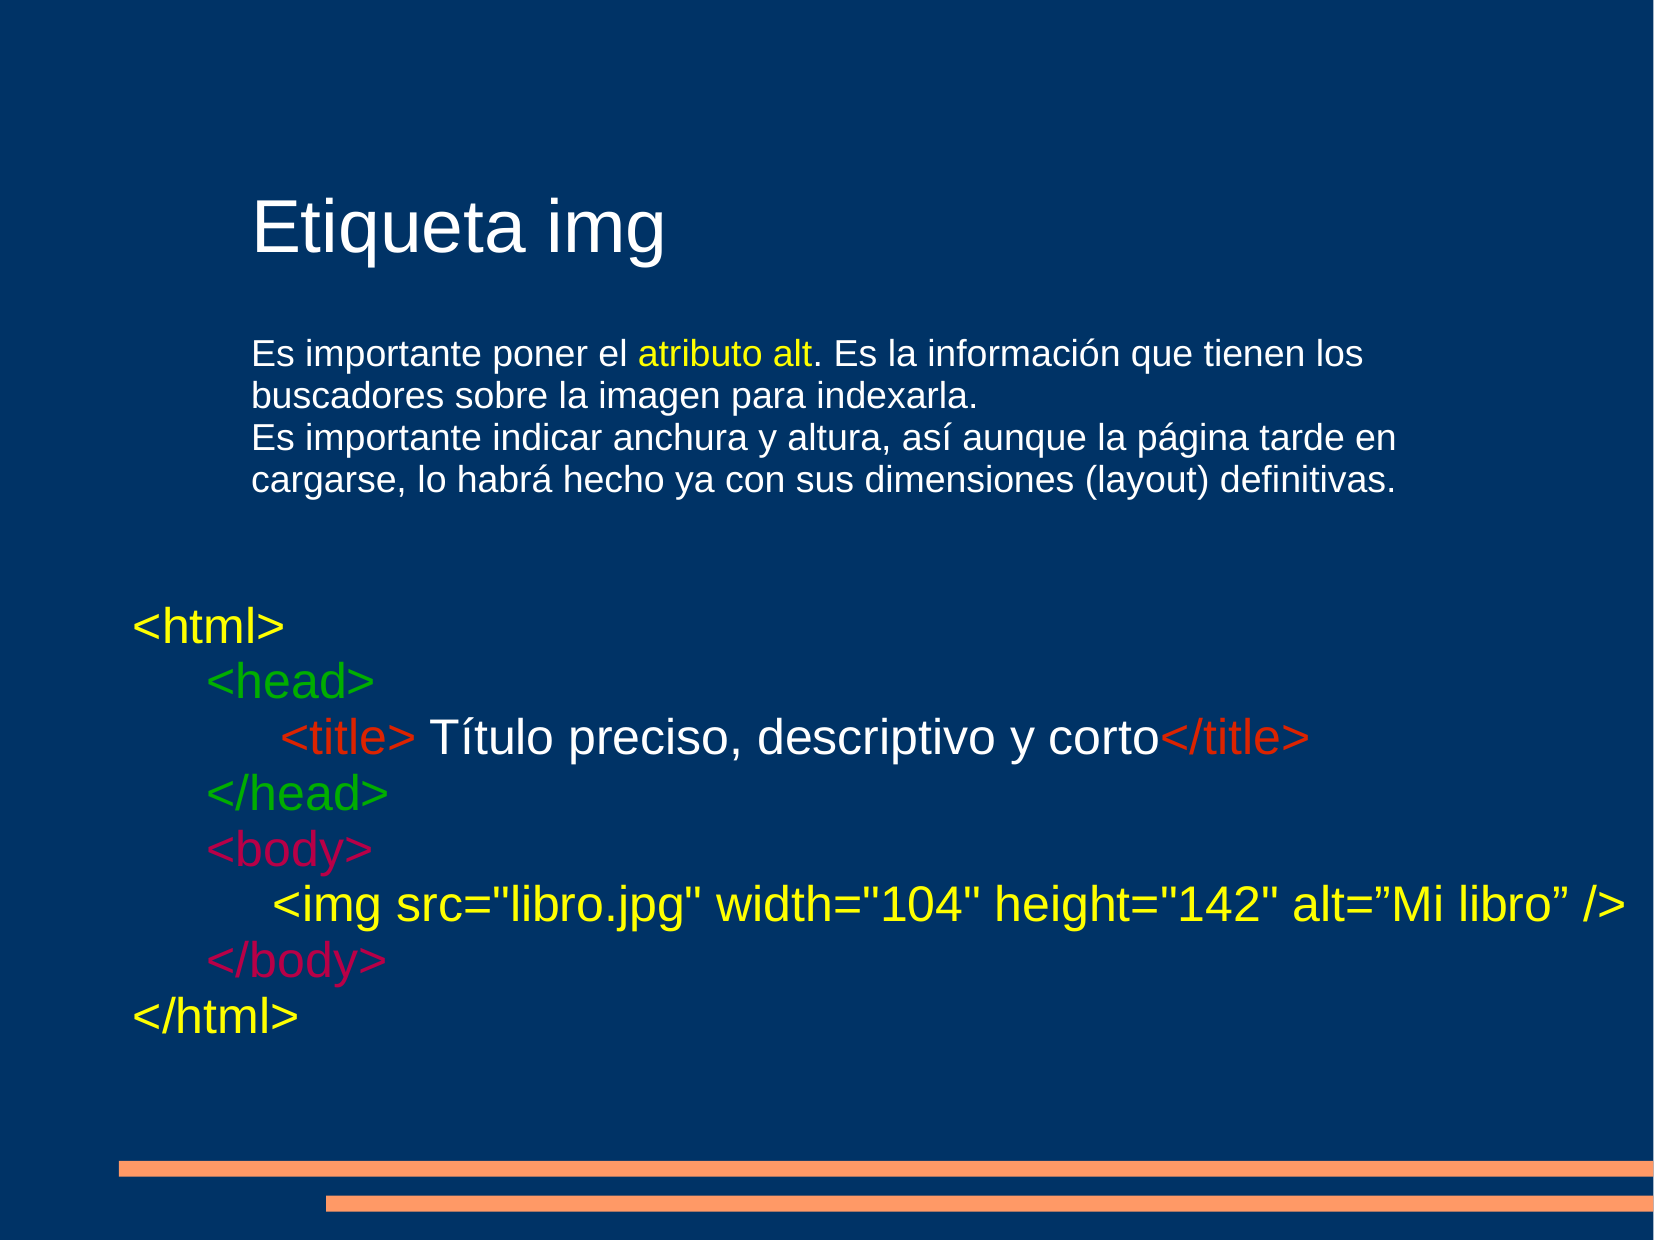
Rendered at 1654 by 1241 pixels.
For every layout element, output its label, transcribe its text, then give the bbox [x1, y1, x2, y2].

text_box <html> <head> <title> Título preciso, descriptivo y corto</title> </head> <body> <img src="libro.jpg" width="104" height="142" alt=”Mi libro” /> </body> </html> [118, 590, 1654, 1241]
text_box Es importante poner el atributo alt. Es la información que tienen los buscadores sobre la imagen para indexarla. Es importante indicar anchura y altura, así aunque la página tarde en cargarse, lo habrá hecho ya con sus dimensiones (layout) definitivas. [236, 324, 1568, 590]
text_box Etiqueta img [236, 177, 1595, 276]
